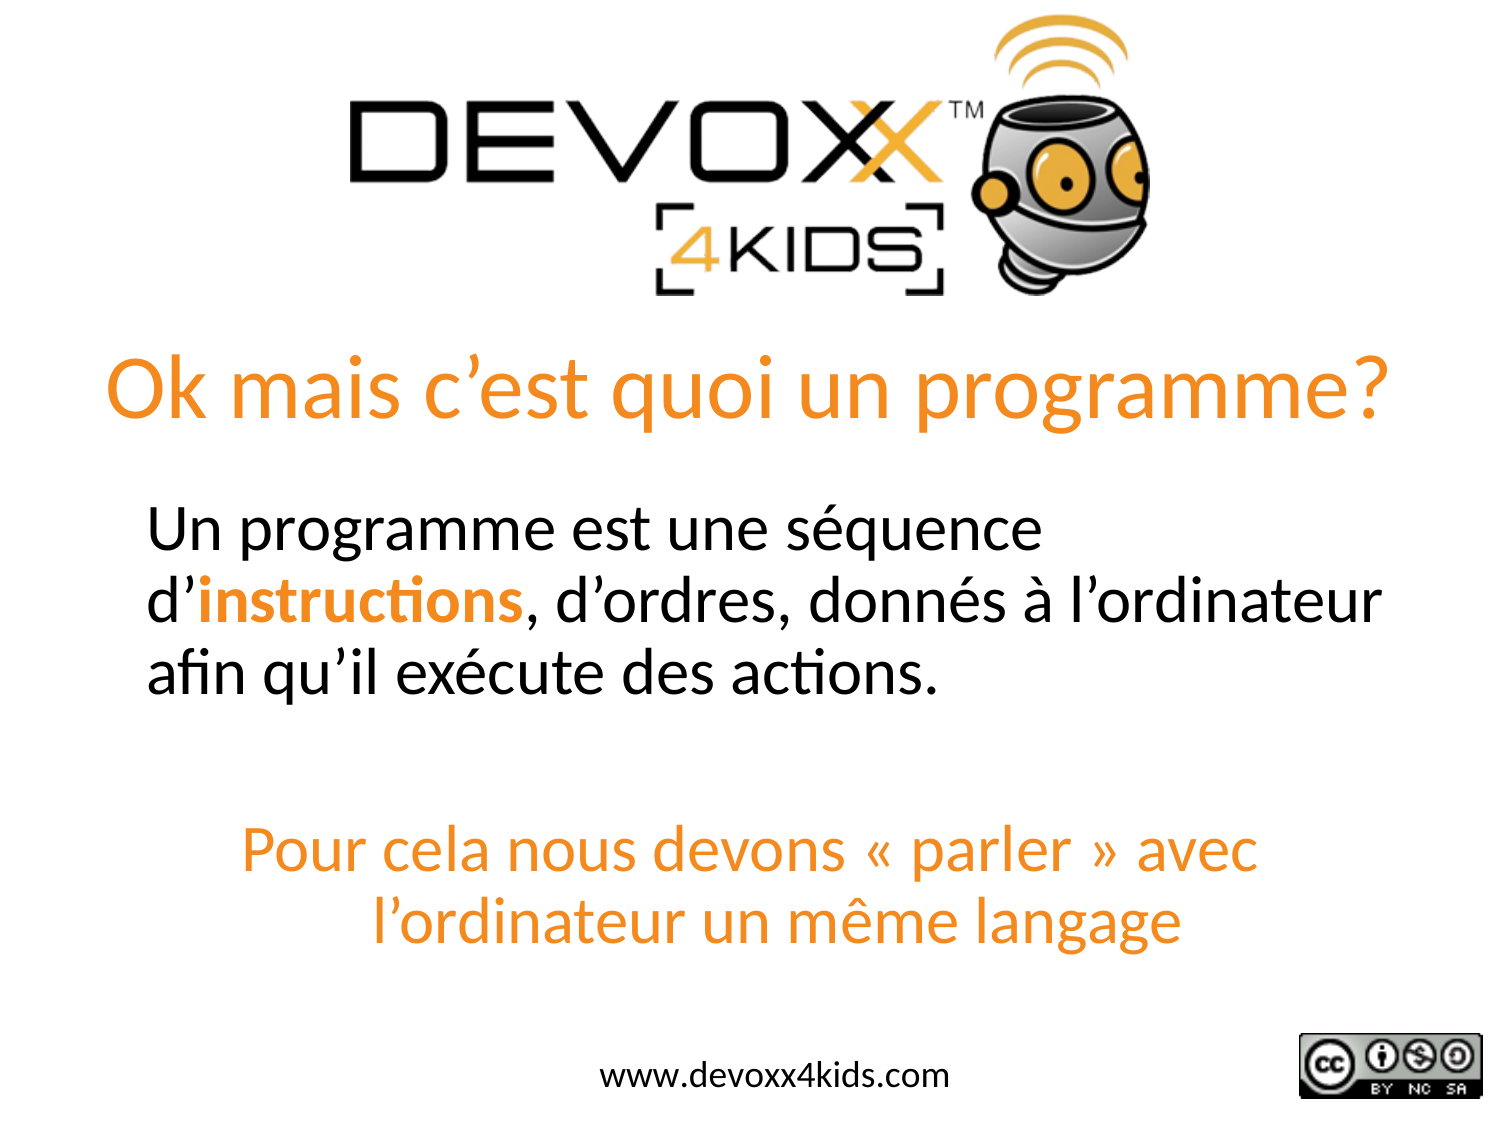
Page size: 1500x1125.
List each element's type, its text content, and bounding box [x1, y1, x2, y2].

picture [1299, 1033, 1483, 1099]
list Un programme est une séquence d’instructions, d’ordres, donnés à l’ordinateur afin qu’il exécute des actions. Pour cela nous devons « parler » avec l’ordinateur un même langage [75, 485, 1426, 1005]
picture [350, 14, 1150, 296]
title Ok mais c’est quoi un programme? [75, 319, 1426, 485]
